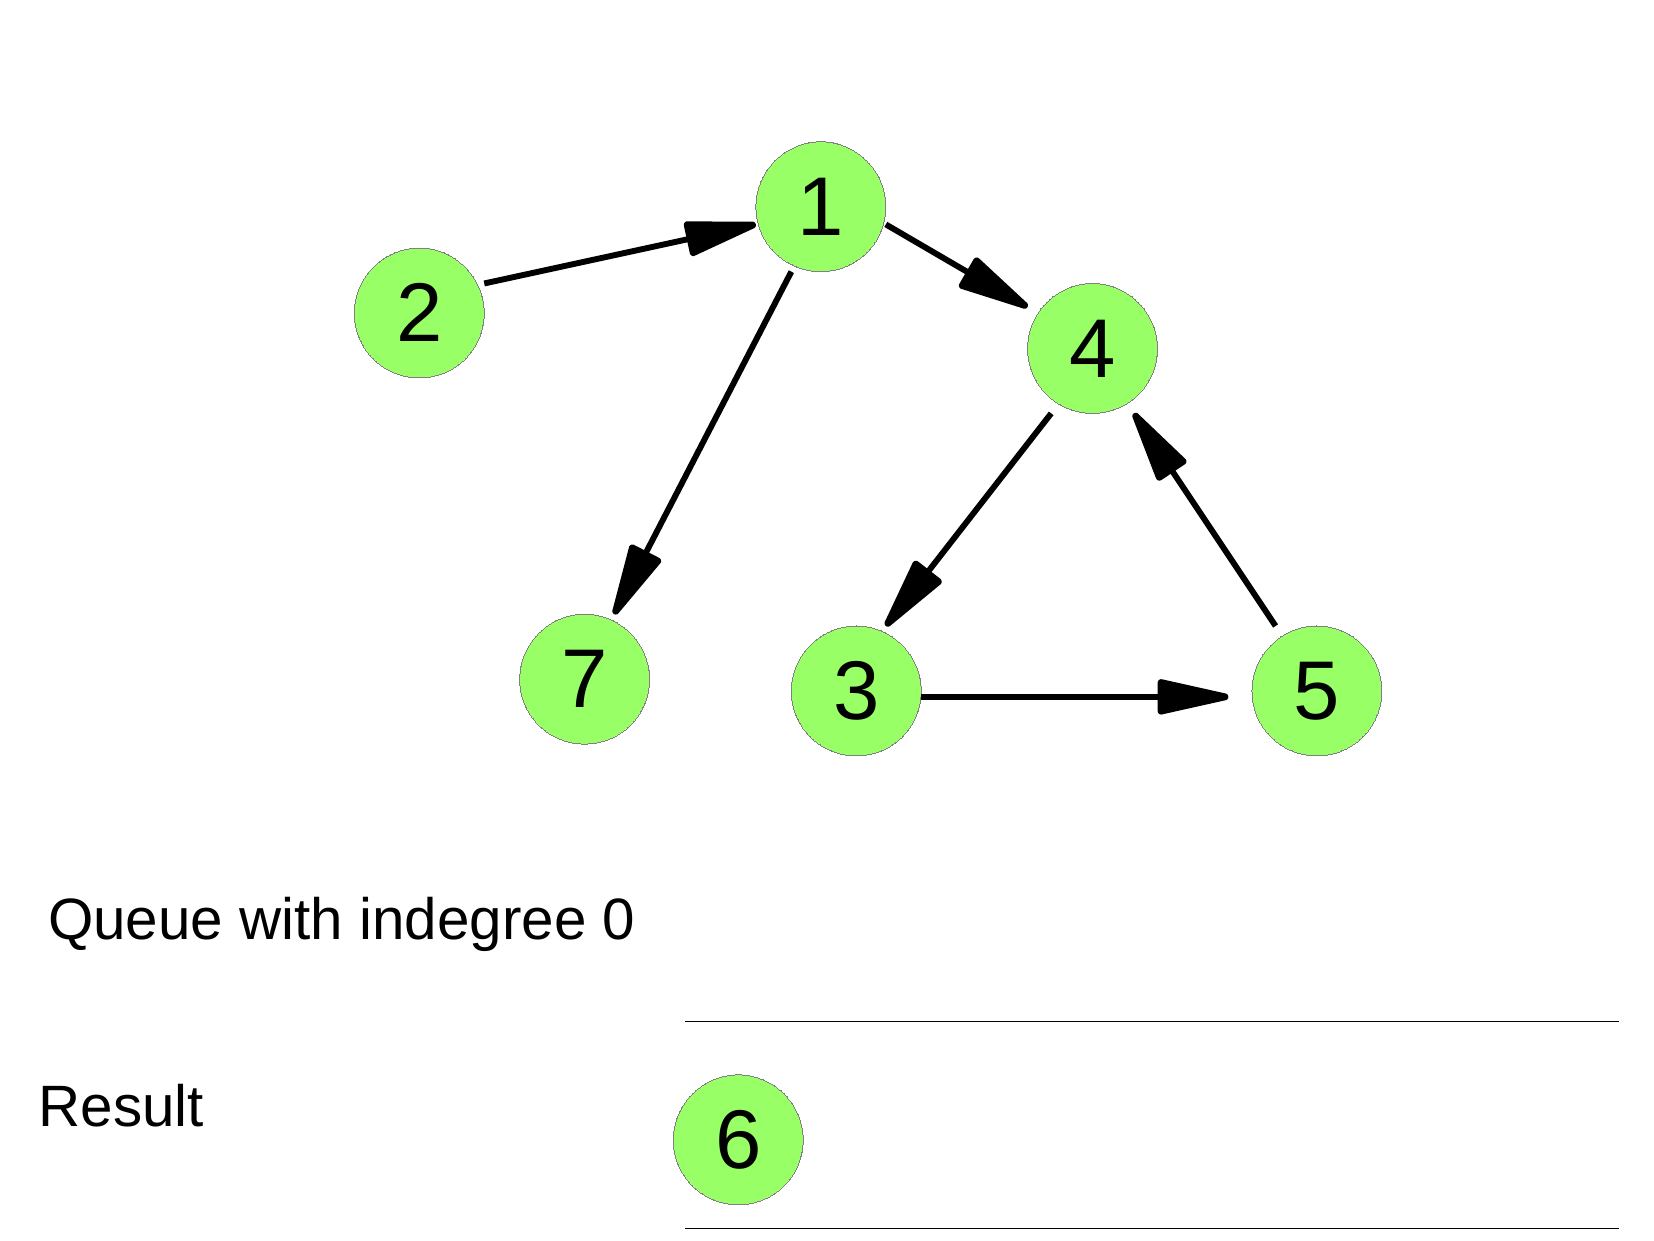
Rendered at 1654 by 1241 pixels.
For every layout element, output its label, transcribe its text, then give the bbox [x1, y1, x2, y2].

text_box 7 [519, 614, 650, 745]
text_box 5 [1251, 625, 1382, 756]
text_box 2 [354, 248, 485, 378]
text_box Queue with indegree 0 [33, 879, 650, 960]
text_box 4 [1027, 283, 1158, 414]
text_box 6 [673, 1074, 804, 1205]
text_box 1 [755, 141, 886, 272]
text_box Result [23, 1065, 219, 1146]
text_box 3 [791, 625, 922, 756]
